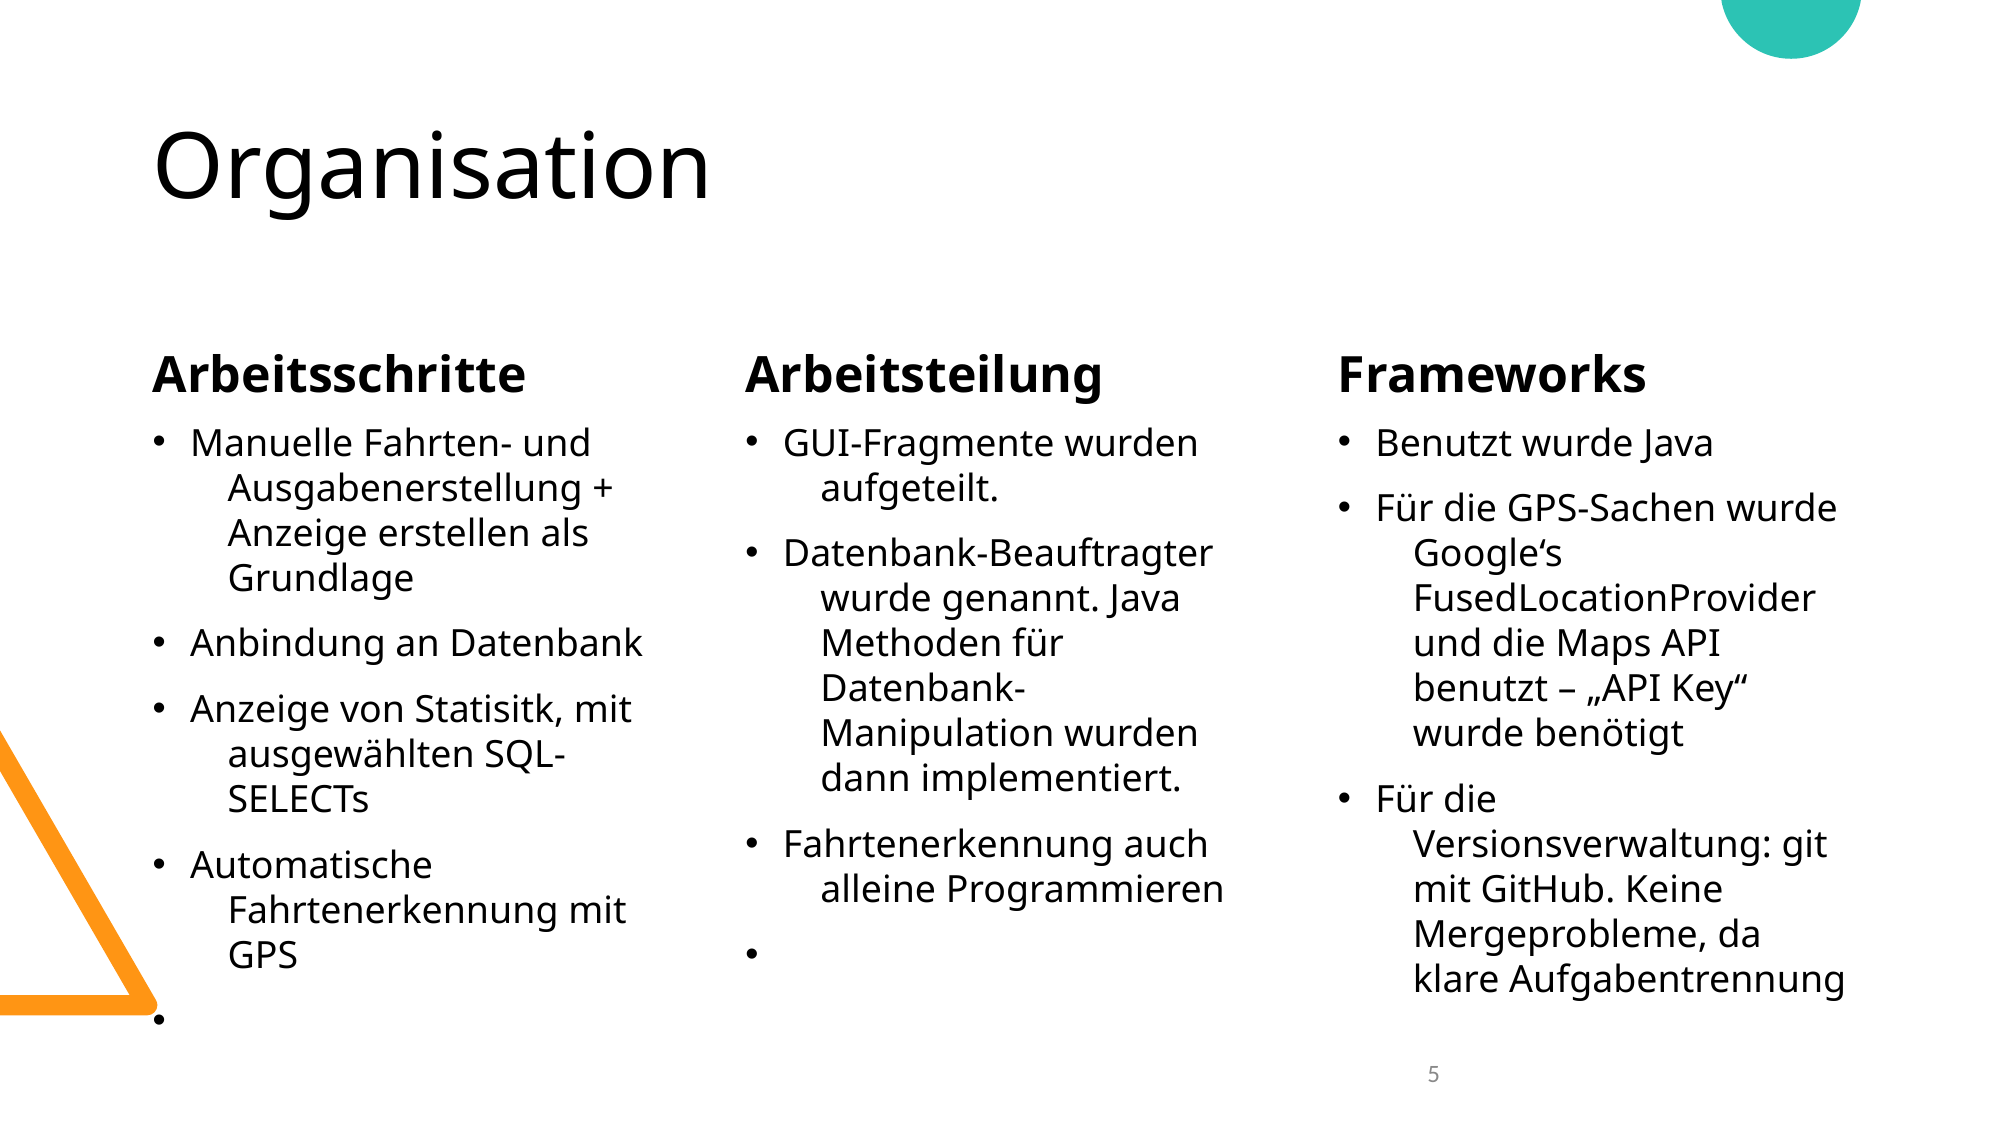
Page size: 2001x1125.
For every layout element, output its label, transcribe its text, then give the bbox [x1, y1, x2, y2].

list Manuelle Fahrten- und Ausgabenerstellung + Anzeige erstellen als Grundlage Anbindung an Datenbank Anzeige von Statisitk, mit ausgewählten SQL-SELECTs Automatische Fahrtenerkennung mit GPS [137, 410, 678, 1016]
list Benutzt wurde Java Für die GPS-Sachen wurde Google‘s FusedLocationProvider und die Maps API benutzt – „API Key“ wurde benötigt Für die Versionsverwaltung: git mit GitHub. Keine Mergeprobleme, da klare Aufgabentrennung [1323, 410, 1864, 1016]
list Frameworks [1323, 275, 1864, 410]
title Organisation [137, 59, 1863, 278]
list Arbeitsschritte [137, 275, 678, 410]
text_box 11 [1412, 1042, 1863, 1103]
list Arbeitsteilung [730, 275, 1271, 410]
list GUI-Fragmente wurden aufgeteilt. Datenbank-Beauftragter wurde genannt. Java Methoden für Datenbank-Manipulation wurden dann implementiert. Fahrtenerkennung auch alleine Programmieren [730, 410, 1271, 1016]
